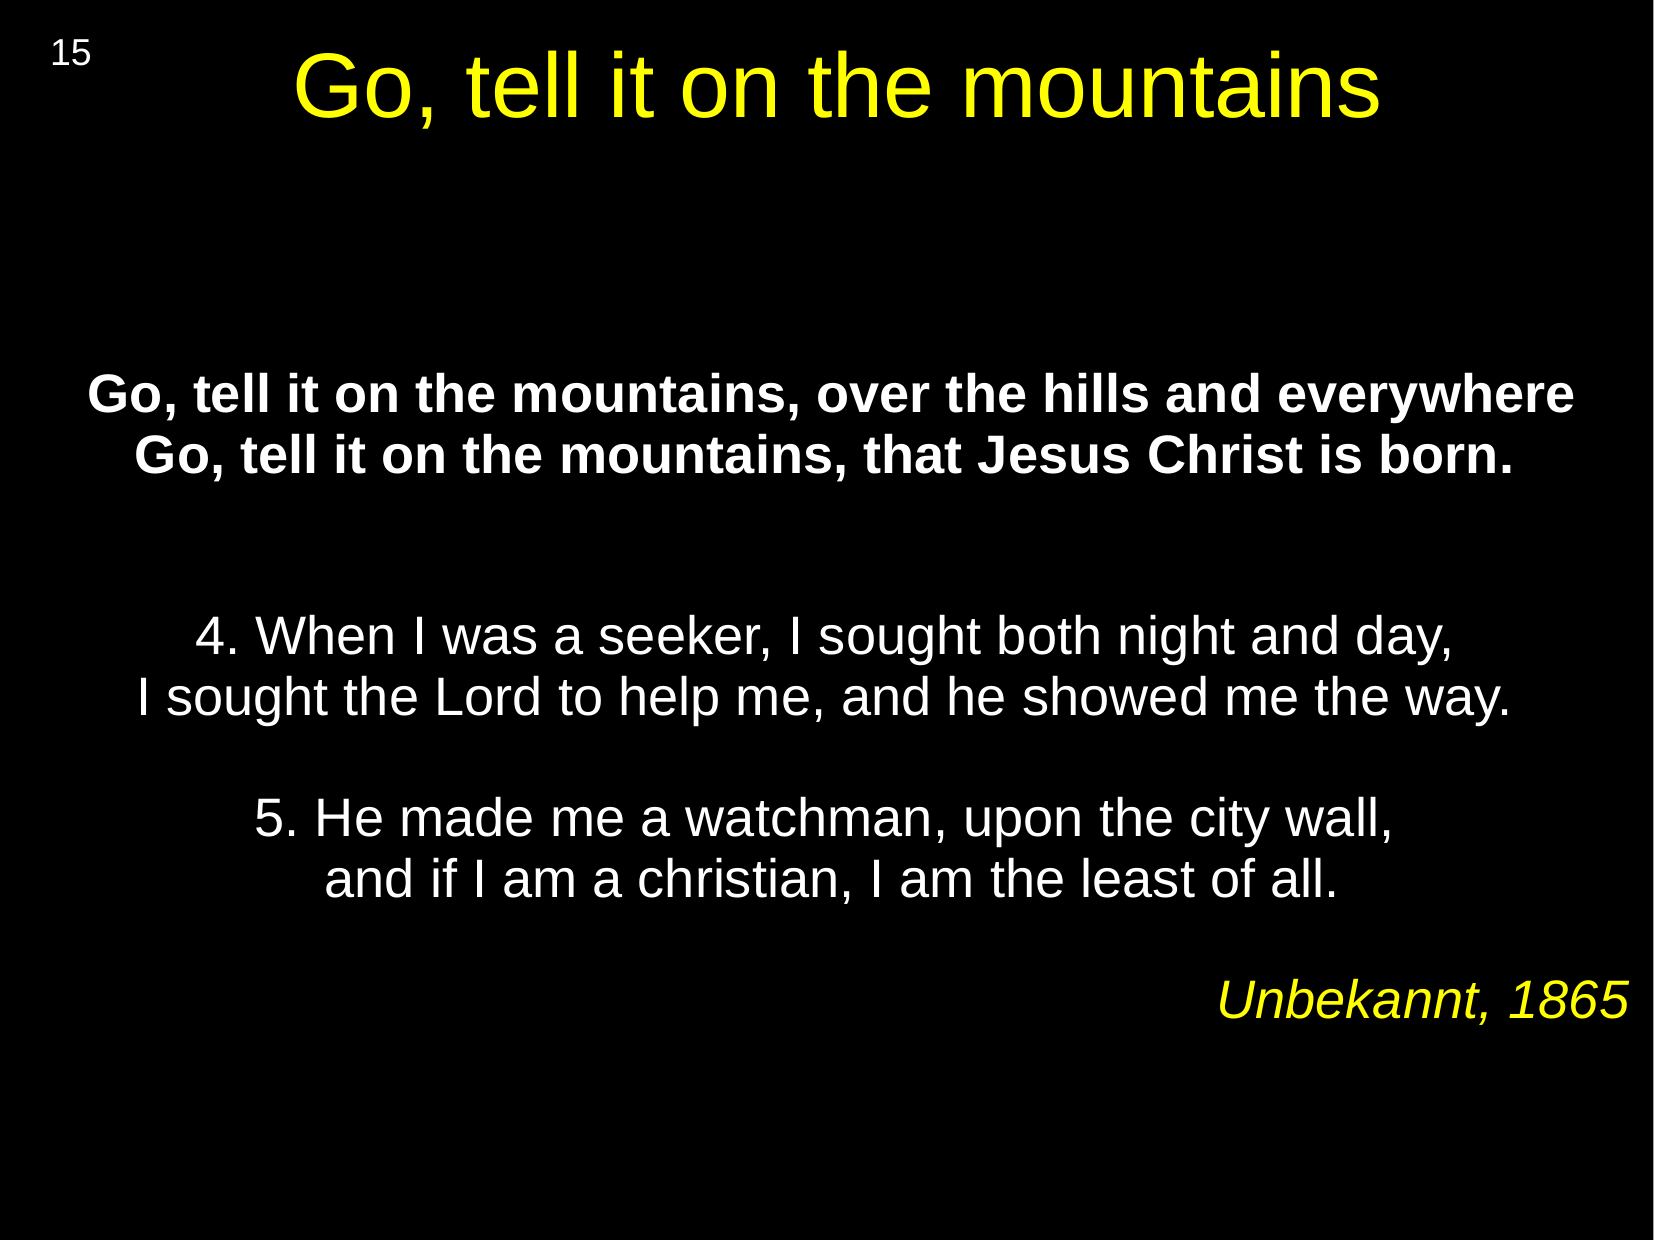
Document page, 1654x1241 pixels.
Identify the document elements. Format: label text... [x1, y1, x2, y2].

list Go, tell it on the mountains, over the hills and everywhere Go, tell it on the mountains, that Jesus Christ is born. 4. When I was a seeker, I sought both night and day, I sought the Lord to help me, and he showed me the way. 5. He made me a watchman, upon the city wall, and if I am a christian, I am the least of all. Unbekannt, 1865 [35, 177, 1630, 1217]
text_box 15 [35, 23, 130, 81]
title Go, tell it on the mountains [94, 5, 1583, 166]
